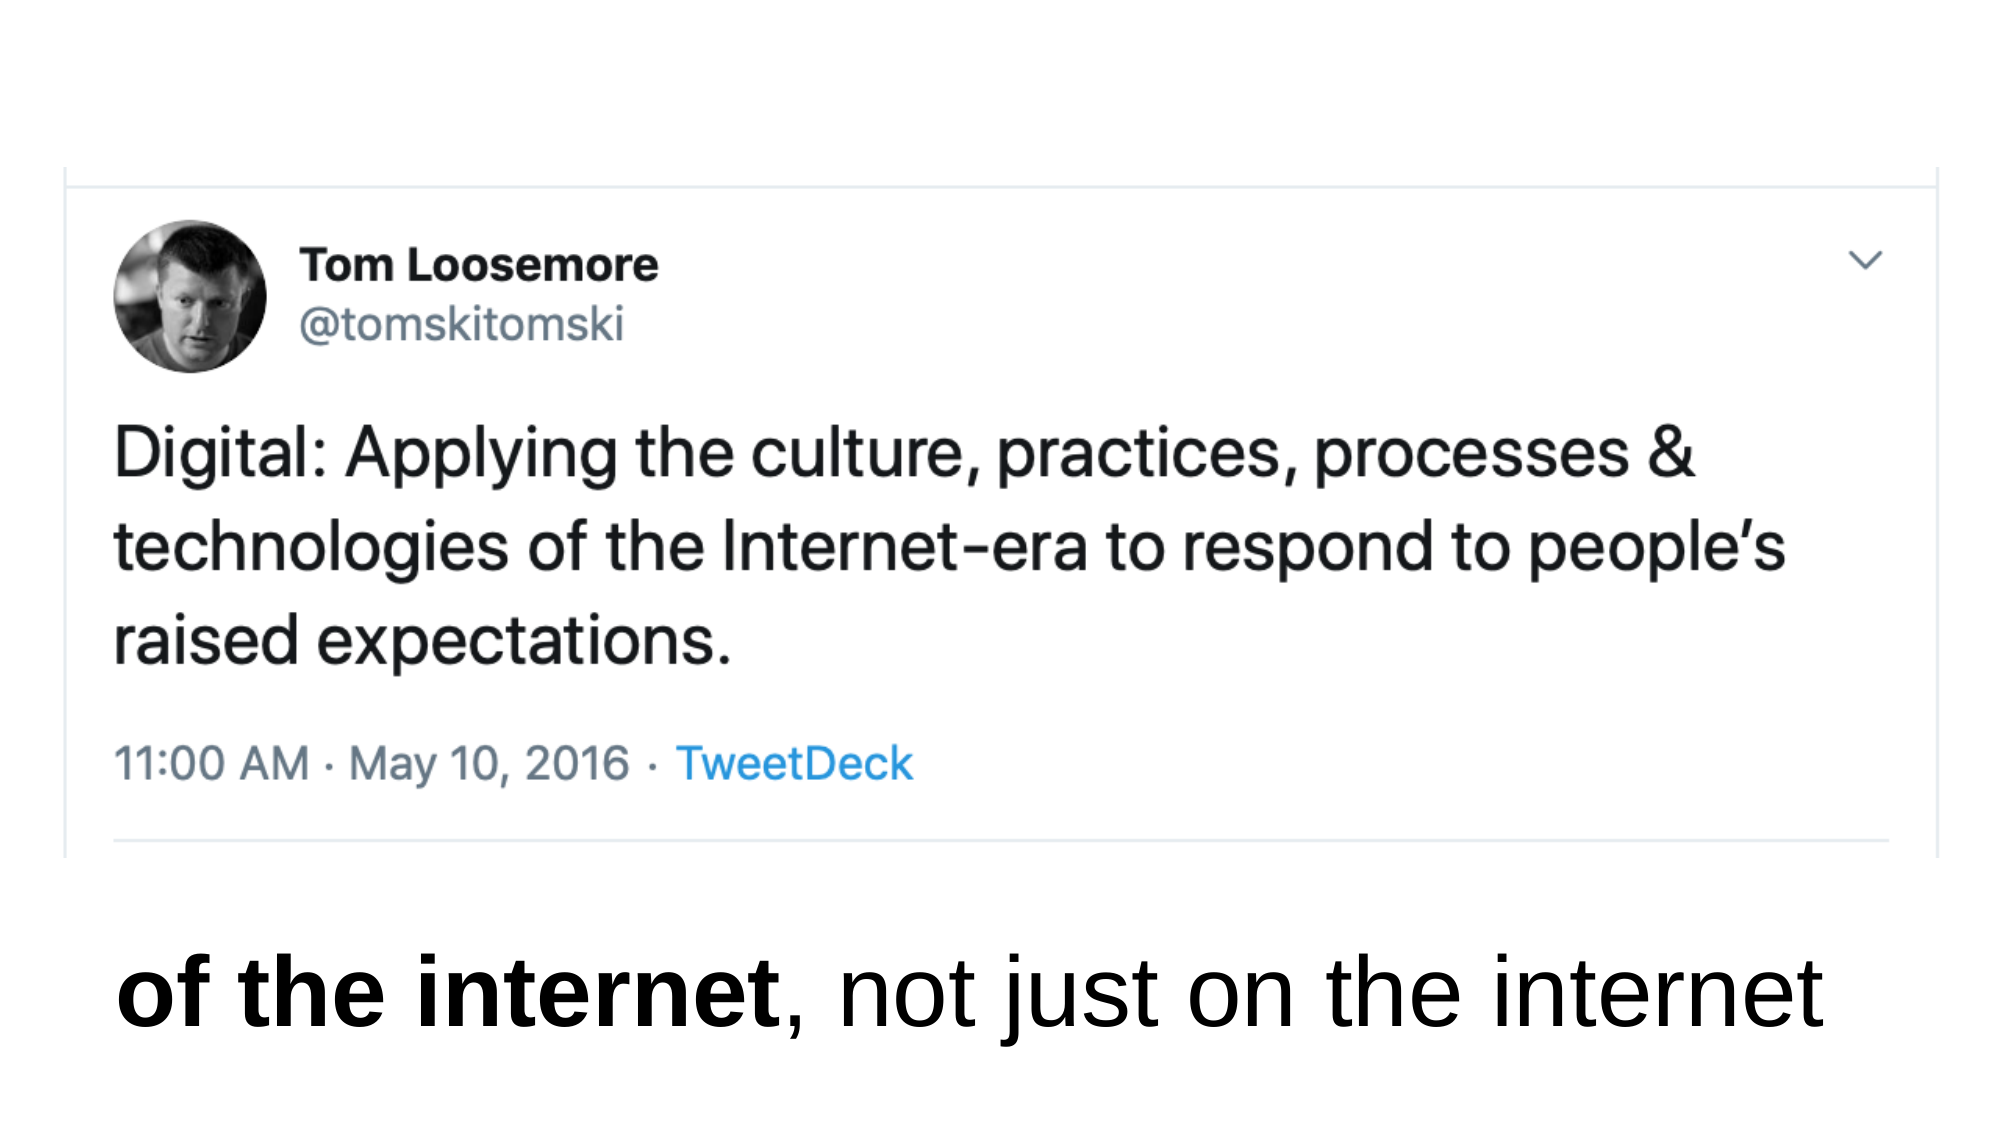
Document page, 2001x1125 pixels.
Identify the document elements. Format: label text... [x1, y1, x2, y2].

text_box of the internet, not just on the internet [100, 918, 1999, 1075]
picture [45, 167, 1955, 858]
